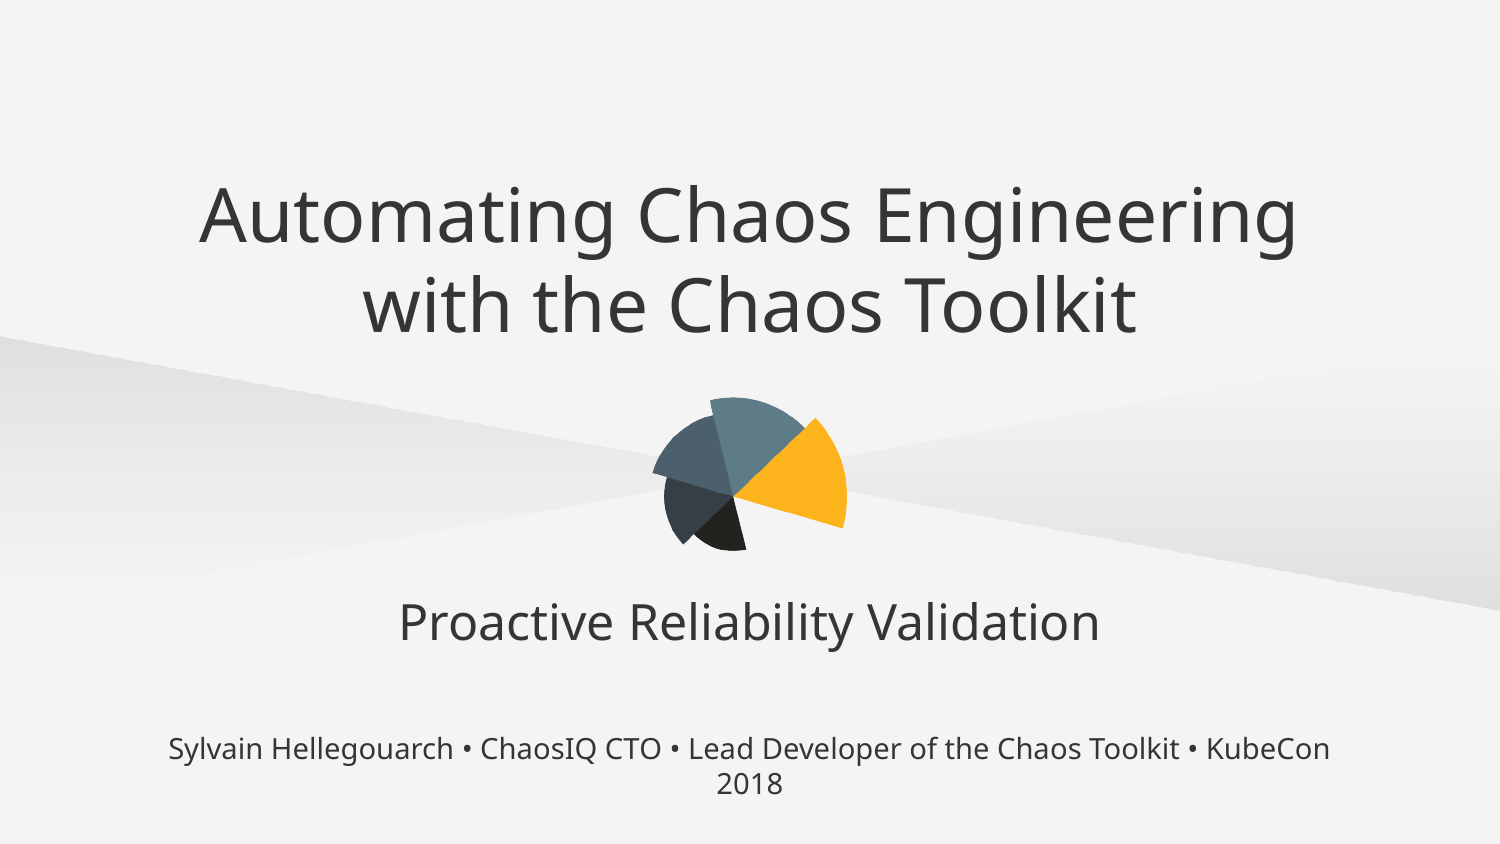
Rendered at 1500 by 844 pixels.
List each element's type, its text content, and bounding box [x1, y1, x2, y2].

picture [0, 336, 1500, 611]
title Automating Chaos Engineering with the Chaos Toolkit [51, 122, 1449, 392]
subtitle Proactive Reliability Validation [51, 555, 1449, 686]
text_box Sylvain Hellegouarch • ChaosIQ CTO • Lead Developer of the Chaos Toolkit • KubeCon 2018 [135, 727, 1365, 804]
